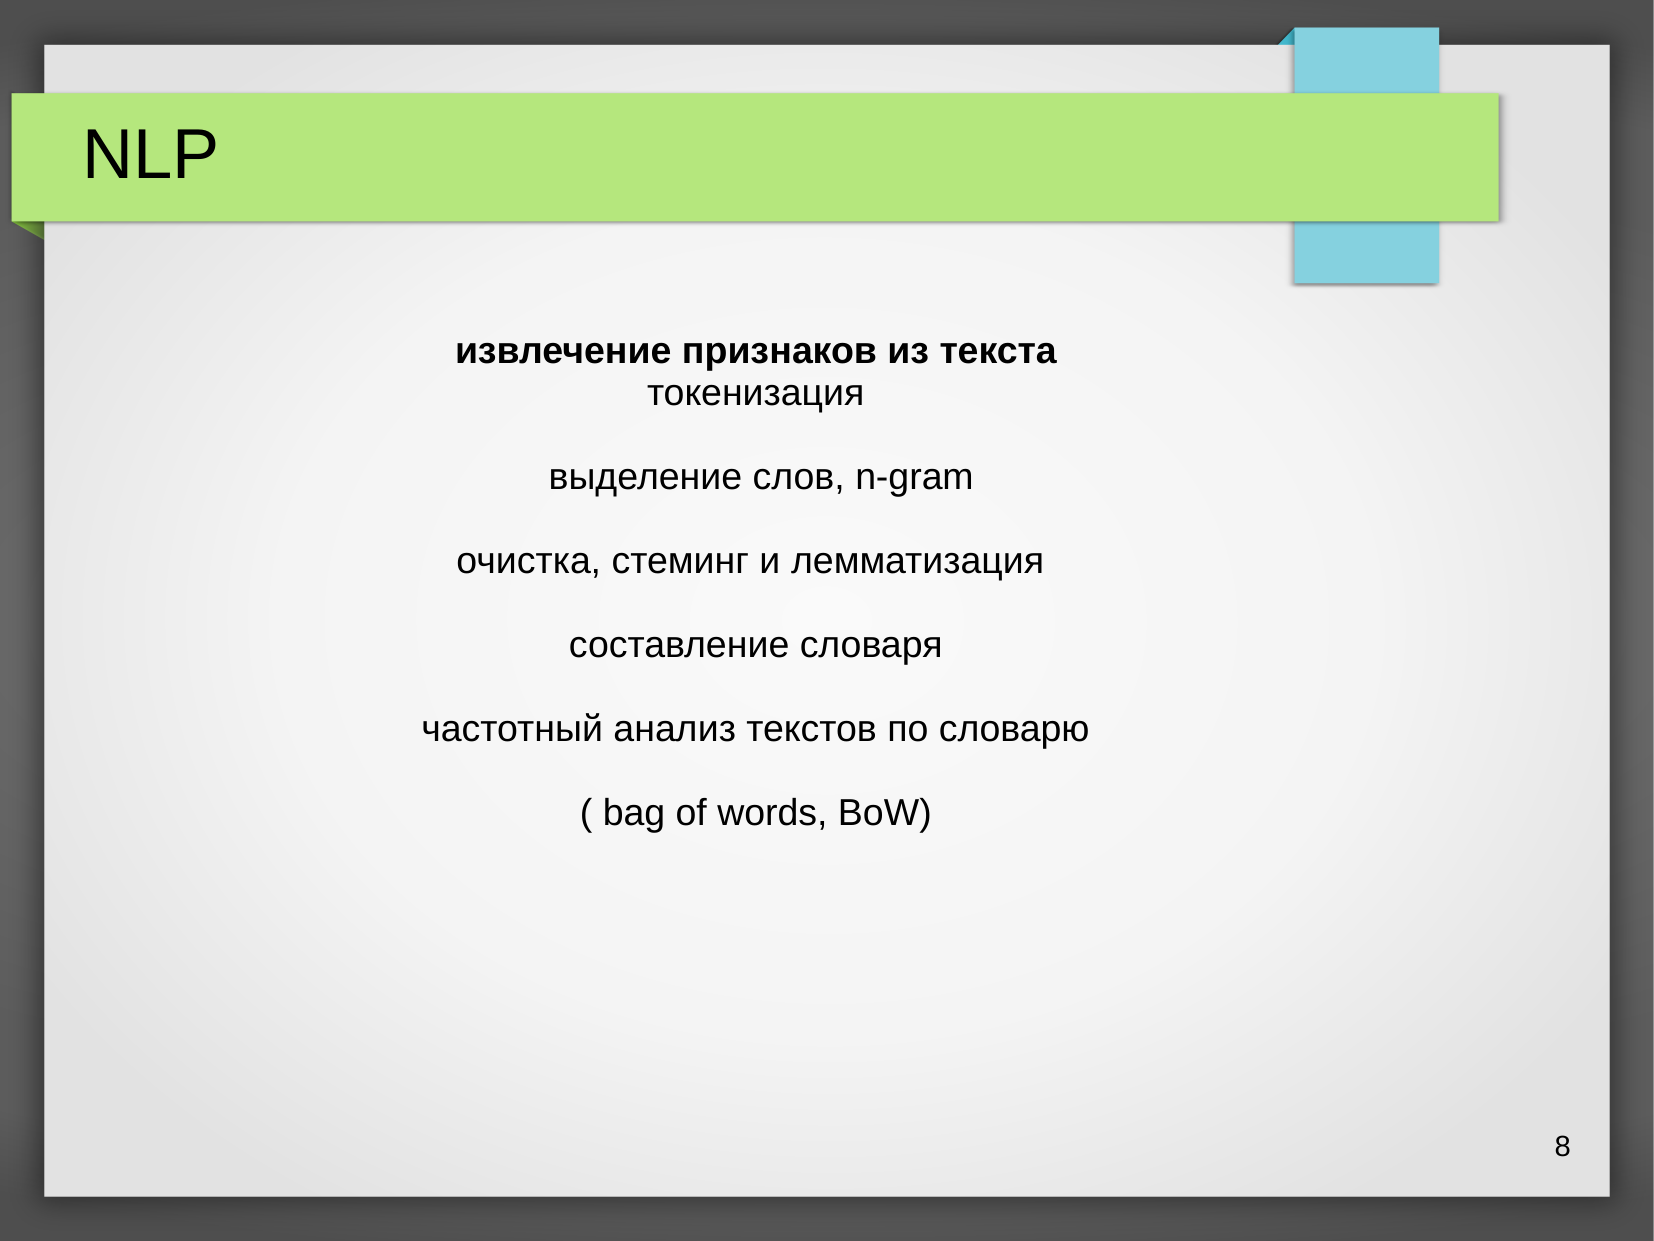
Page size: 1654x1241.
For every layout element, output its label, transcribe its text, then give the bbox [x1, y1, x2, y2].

picture [0, 0, 1654, 1241]
text_box извлечение признаков из текста токенизация выделение слов, n-gram очистка, стеминг и лемматизация составление словаря частотный анализ текстов по словарю ( bag of words, BoW) [188, 245, 1323, 883]
title NLP [82, 118, 1406, 189]
